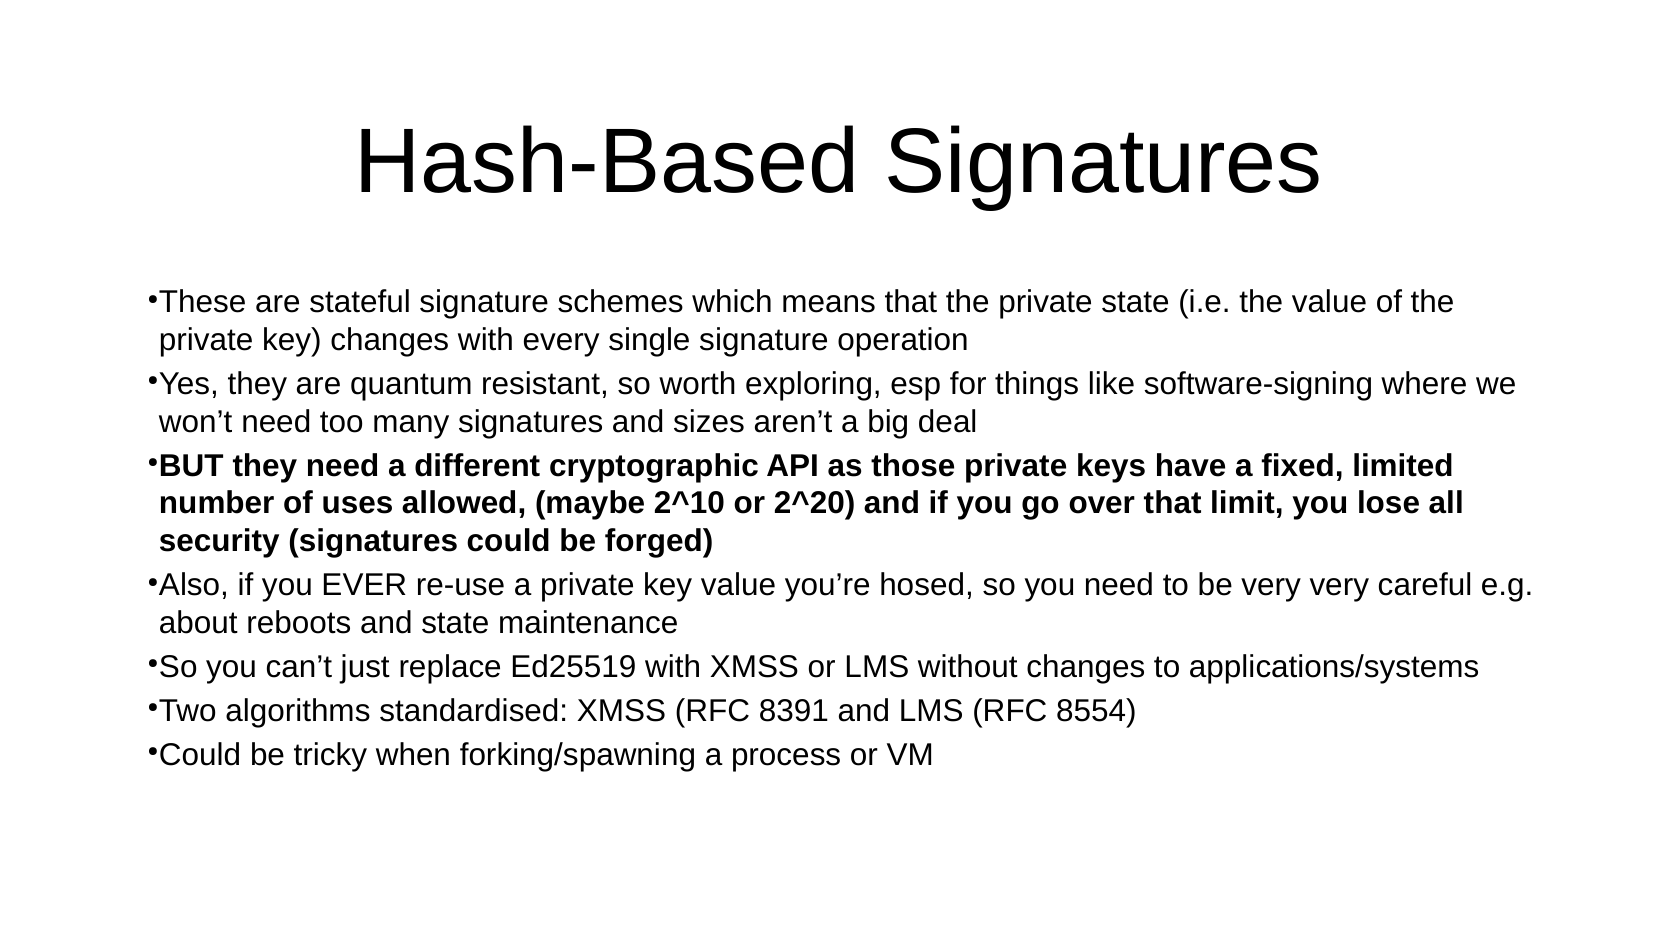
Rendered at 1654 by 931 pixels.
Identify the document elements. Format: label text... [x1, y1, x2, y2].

title Hash-Based Signatures [124, 82, 1520, 231]
list These are stateful signature schemes which means that the private state (i.e. the value of the private key) changes with every single signature operation Yes, they are quantum resistant, so worth exploring, esp for things like software-signing where we won’t need too many signatures and sizes aren’t a big deal BUT they need a different cryptographic API as those private keys have a fixed, limited number of uses allowed, (maybe 2^10 or 2^20) and if you go over that limit, you lose all security (signatures could be forged) Also, if you EVER re-use a private key value you’re hosed, so you need to be very very careful e.g. about reboots and state maintenance So you can’t just replace Ed25519 with XMSS or LMS without changes to applications/systems Two algorithms standardised: XMSS (RFC 8391 and LMS (RFC 8554) Could be tricky when forking/spawning a process or VM [140, 263, 1537, 815]
